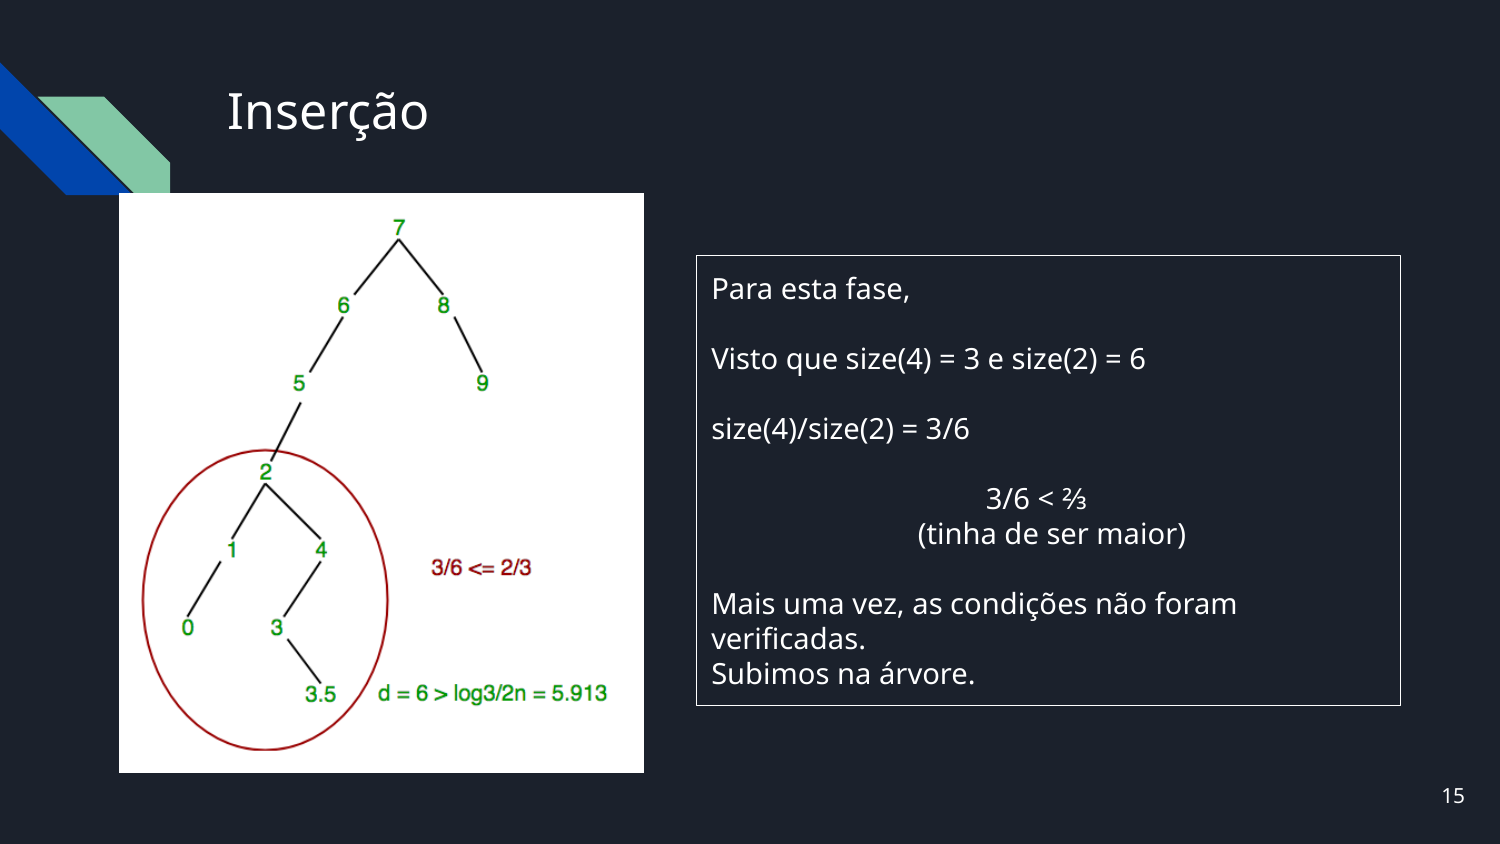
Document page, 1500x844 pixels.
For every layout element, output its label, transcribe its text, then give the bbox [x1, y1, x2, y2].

text_box Para esta fase, Visto que size(4) = 3 e size(2) = 6 size(4)/size(2) = 3/6 3/6 < ⅔ (tinha de ser maior) Mais uma vez, as condições não foram verificadas. Subimos na árvore. [696, 255, 1401, 706]
picture [119, 193, 644, 773]
title Inserção [212, 64, 1368, 215]
slide_number <number> [1389, 764, 1480, 830]
